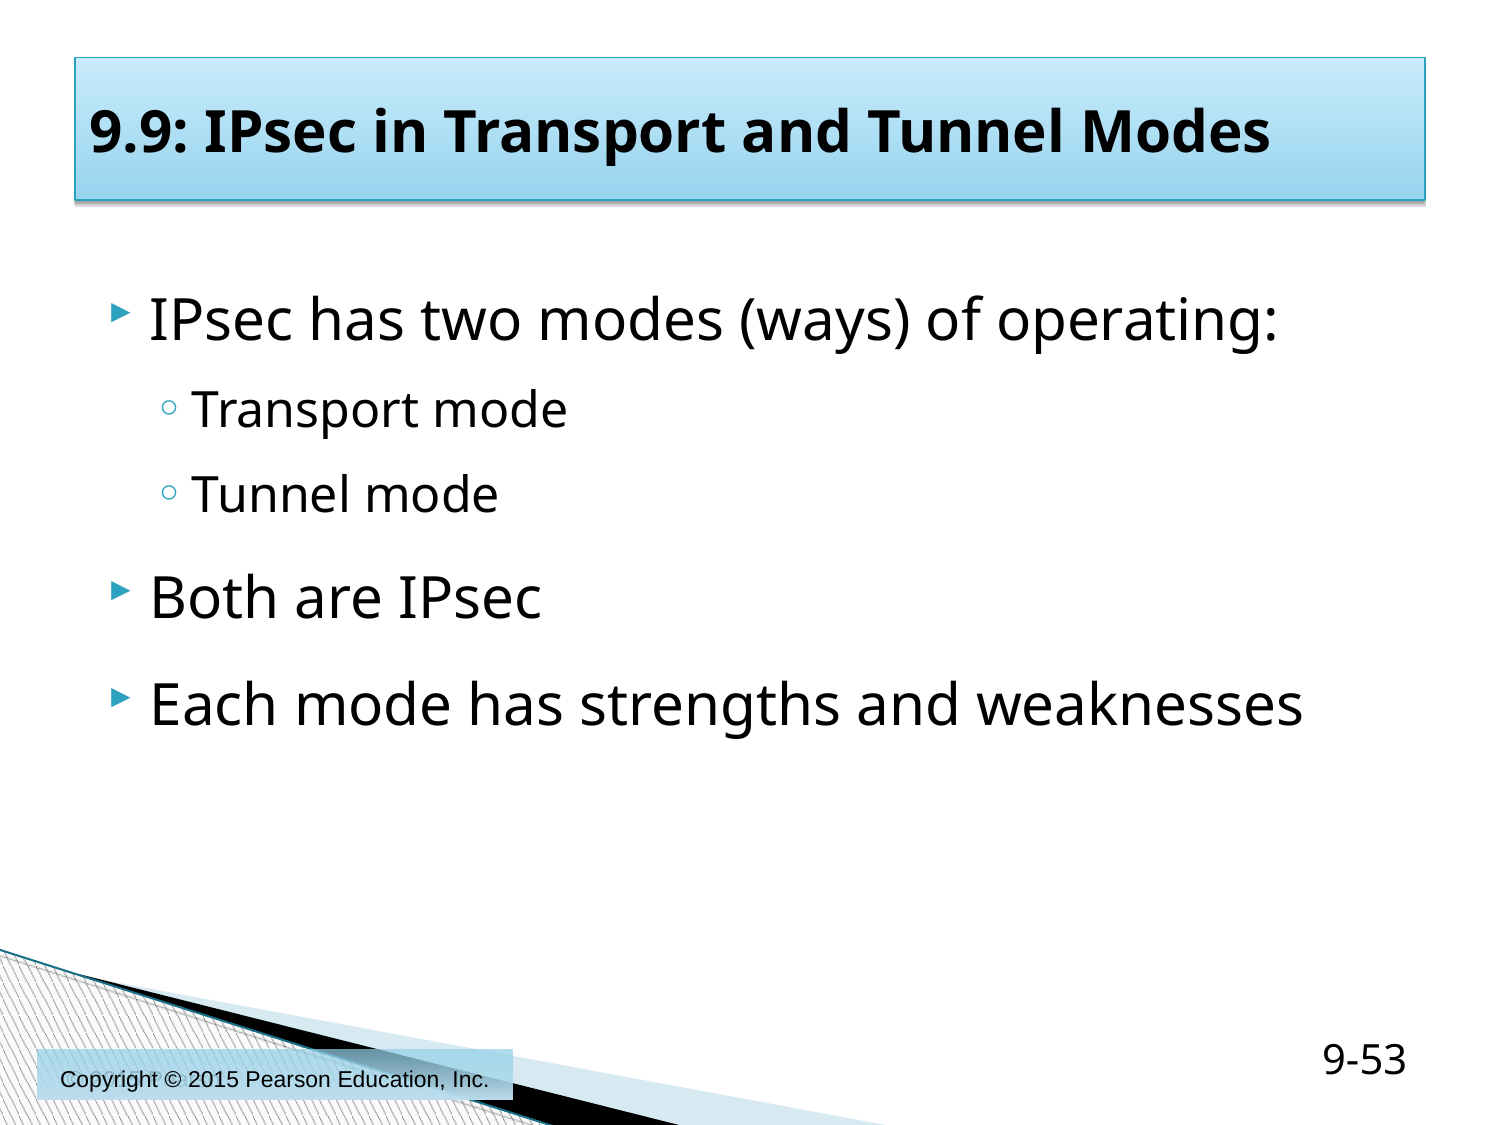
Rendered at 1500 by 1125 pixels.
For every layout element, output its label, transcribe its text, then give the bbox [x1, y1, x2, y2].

slide_number 9-<number> [1287, 1037, 1423, 1098]
title 9.9: IPsec in Transport and Tunnel Modes [75, 57, 1425, 200]
picture [0, 952, 543, 1125]
list IPsec has two modes (ways) of operating: Transport mode Tunnel mode Both are IPsec Each mode has strengths and weaknesses [75, 275, 1425, 986]
text_box Copyright © 2015 Pearson Education, Inc. [37, 1050, 513, 1100]
